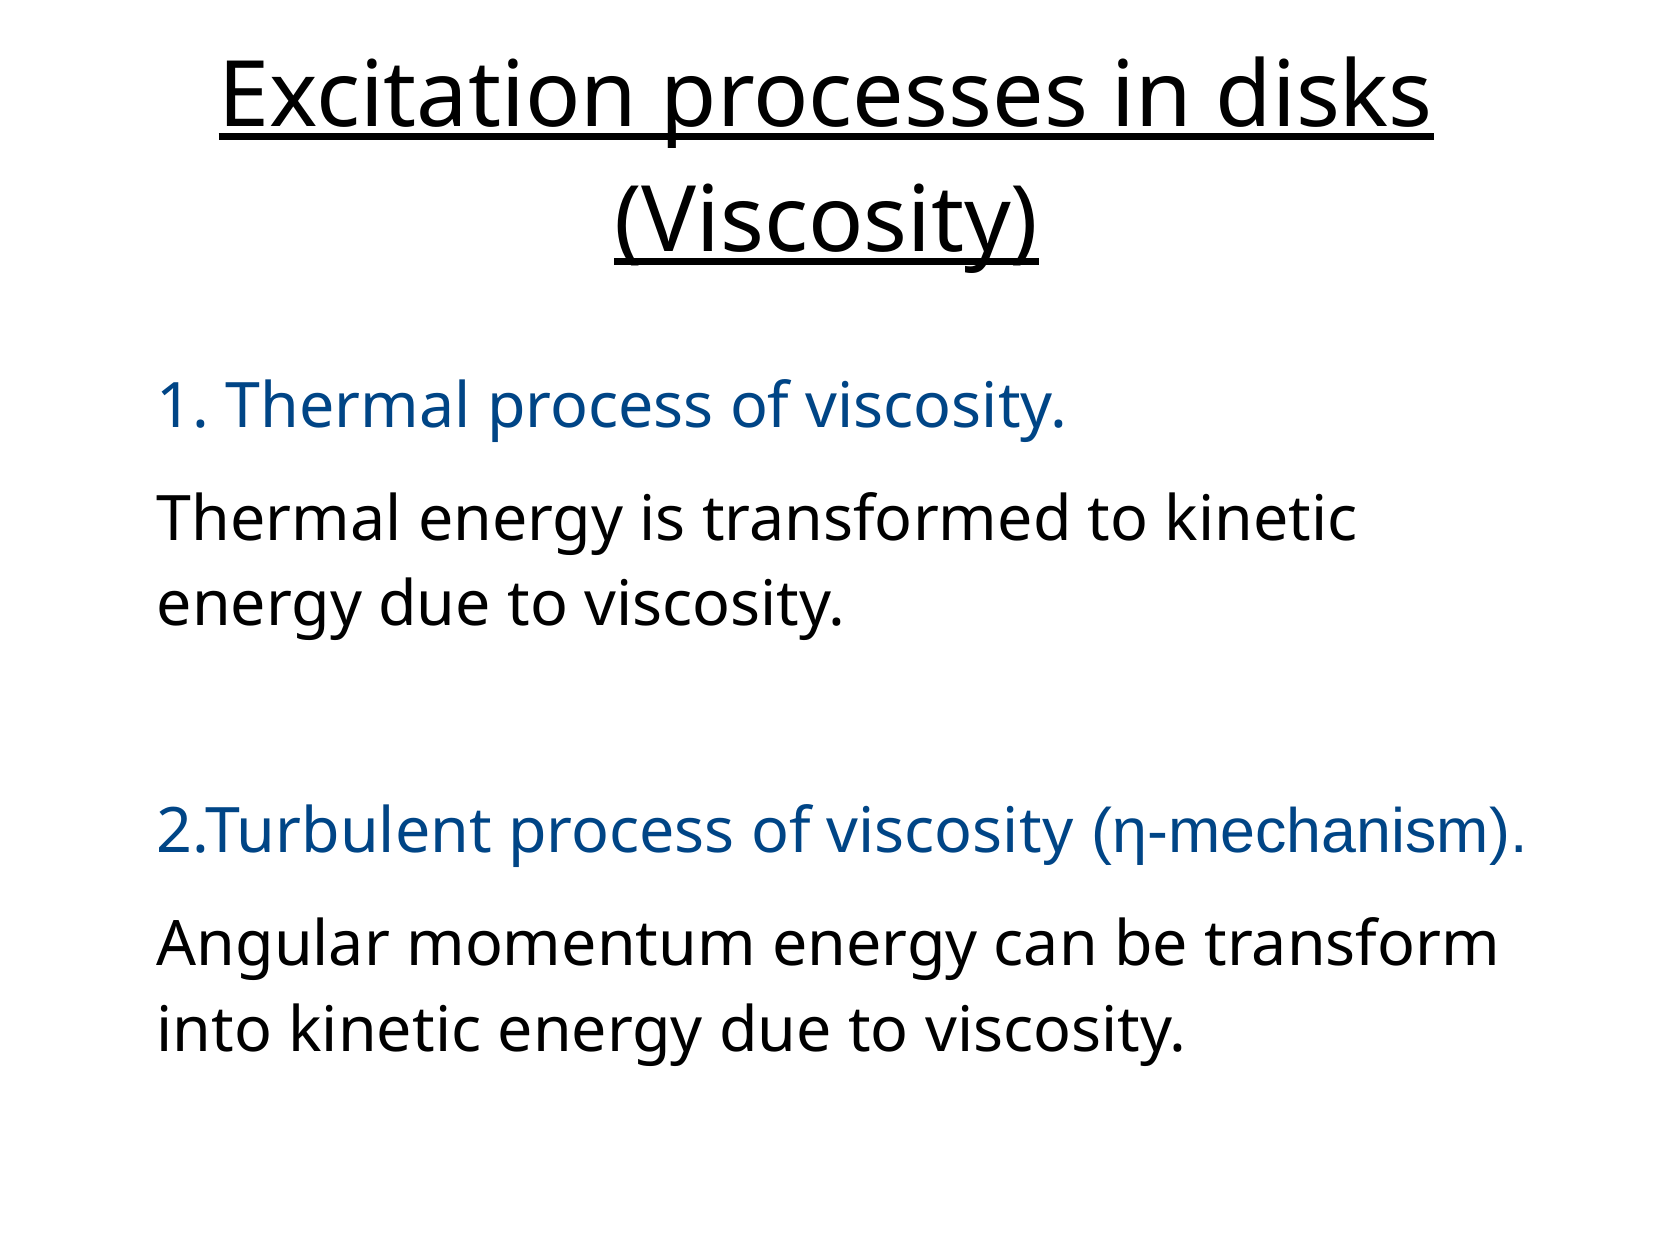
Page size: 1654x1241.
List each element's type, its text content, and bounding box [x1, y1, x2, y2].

title Excitation processes in disks (Viscosity) [82, 19, 1571, 287]
list 1. Thermal process of viscosity. Thermal energy is transformed to kinetic energy due to viscosity. 2.Turbulent process of viscosity (η-mechanism). Angular momentum energy can be transform into kinetic energy due to viscosity. [90, 360, 1578, 1080]
